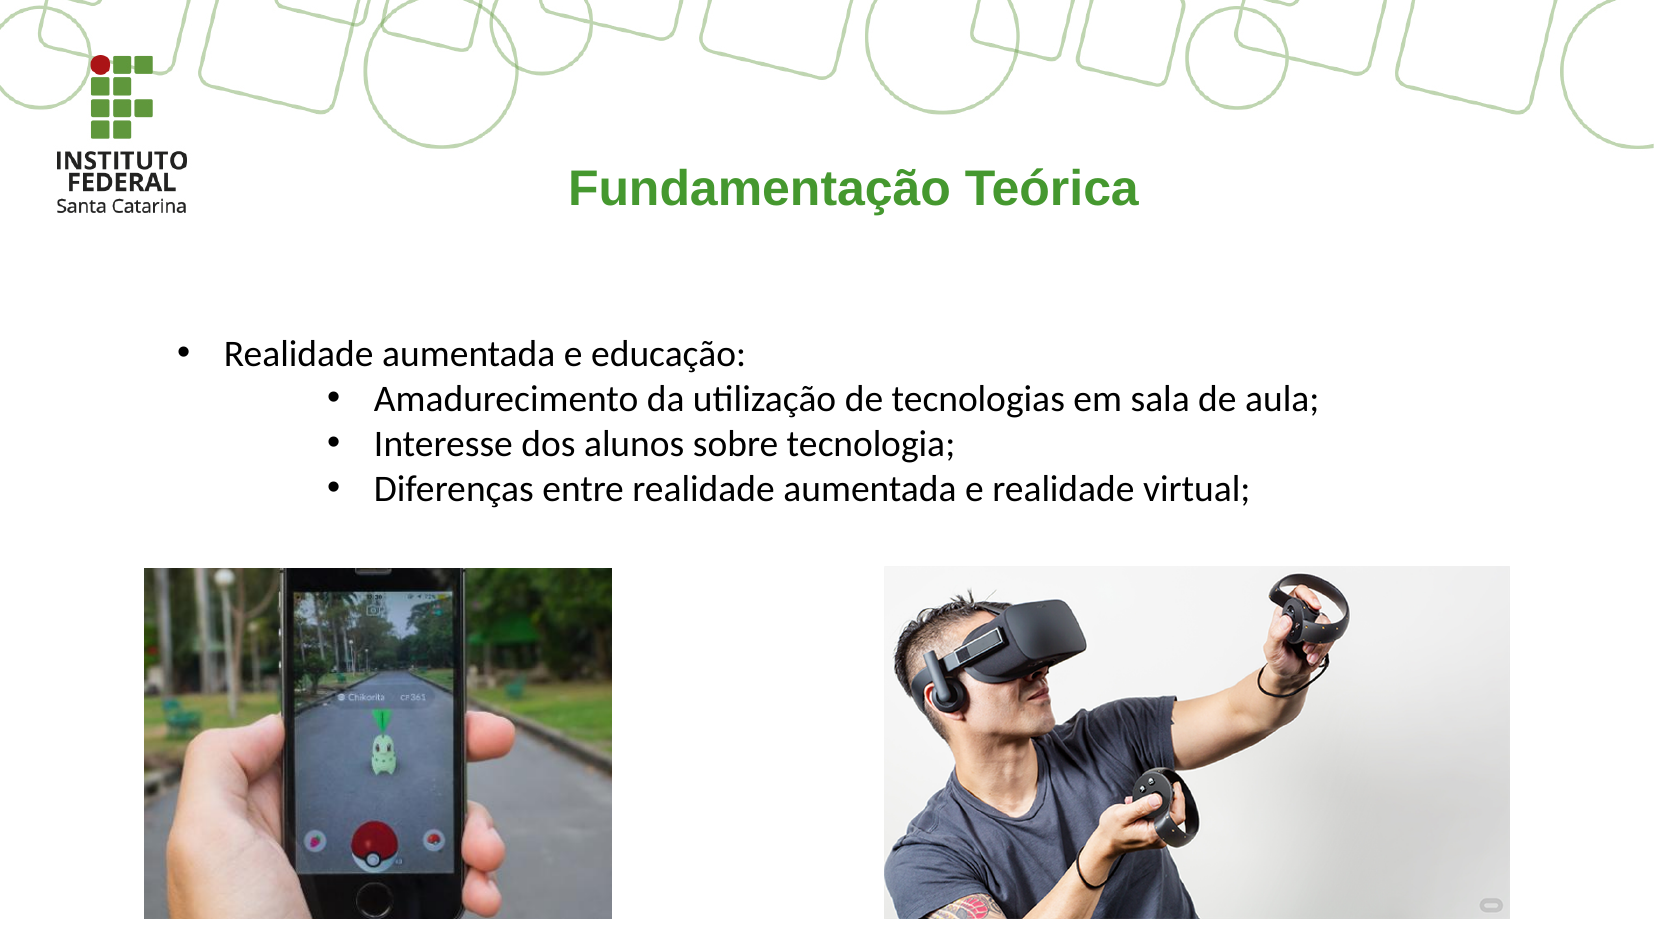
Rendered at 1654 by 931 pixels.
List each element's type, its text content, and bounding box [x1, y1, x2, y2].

text_box Realidade aumentada e educação: Amadurecimento da utilização de tecnologias em sala de aula; Interesse dos alunos sobre tecnologia; Diferenças entre realidade aumentada e realidade virtual; [162, 321, 1654, 519]
picture [144, 568, 612, 919]
title Fundamentação Teórica [198, 155, 1510, 217]
picture [884, 566, 1510, 919]
